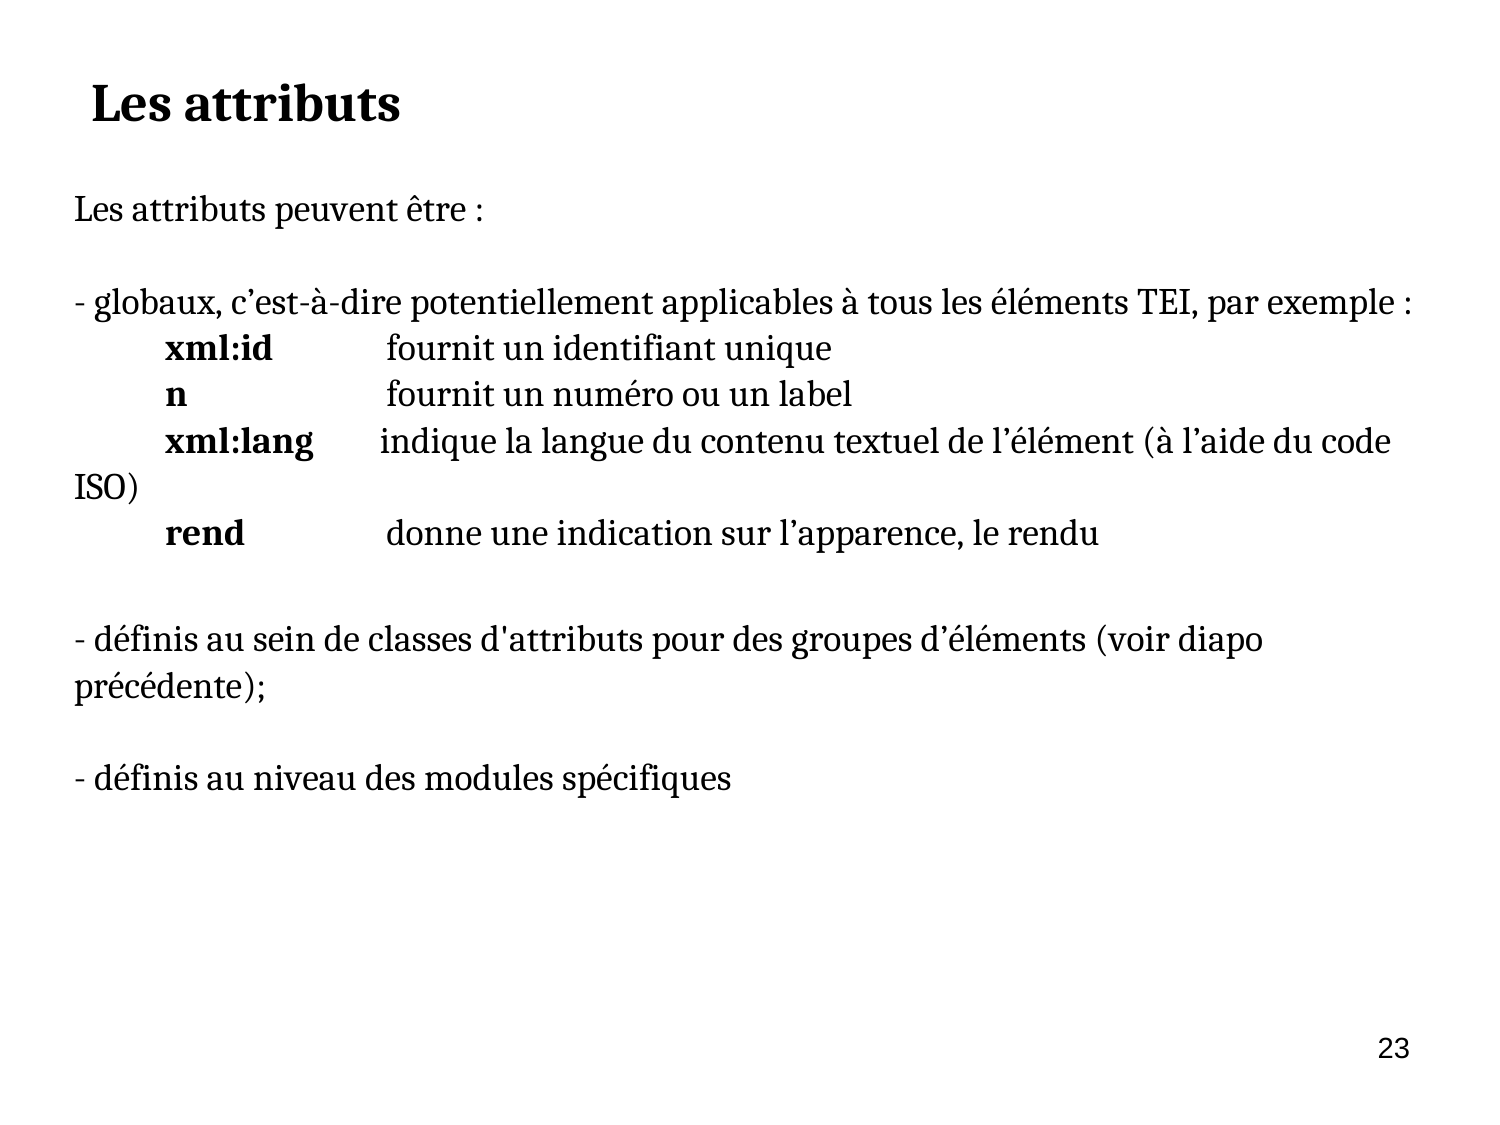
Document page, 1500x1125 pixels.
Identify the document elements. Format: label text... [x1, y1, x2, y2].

list Les attributs peuvent être : - globaux, c’est-à-dire potentiellement applicables à tous les éléments TEI, par exemple : xml:id fournit un identifiant unique n fournit un numéro ou un label xml:lang indique la langue du contenu textuel de l’élément (à l’aide du code ISO) rend donne une indication sur l’apparence, le rendu - définis au sein de classes d'attributs pour des groupes d’éléments (voir diapo précédente); - définis au niveau des modules spécifiques [59, 177, 1477, 1004]
text_box <numéro> [1074, 1024, 1426, 1103]
title Les attributs [76, 29, 1426, 177]
